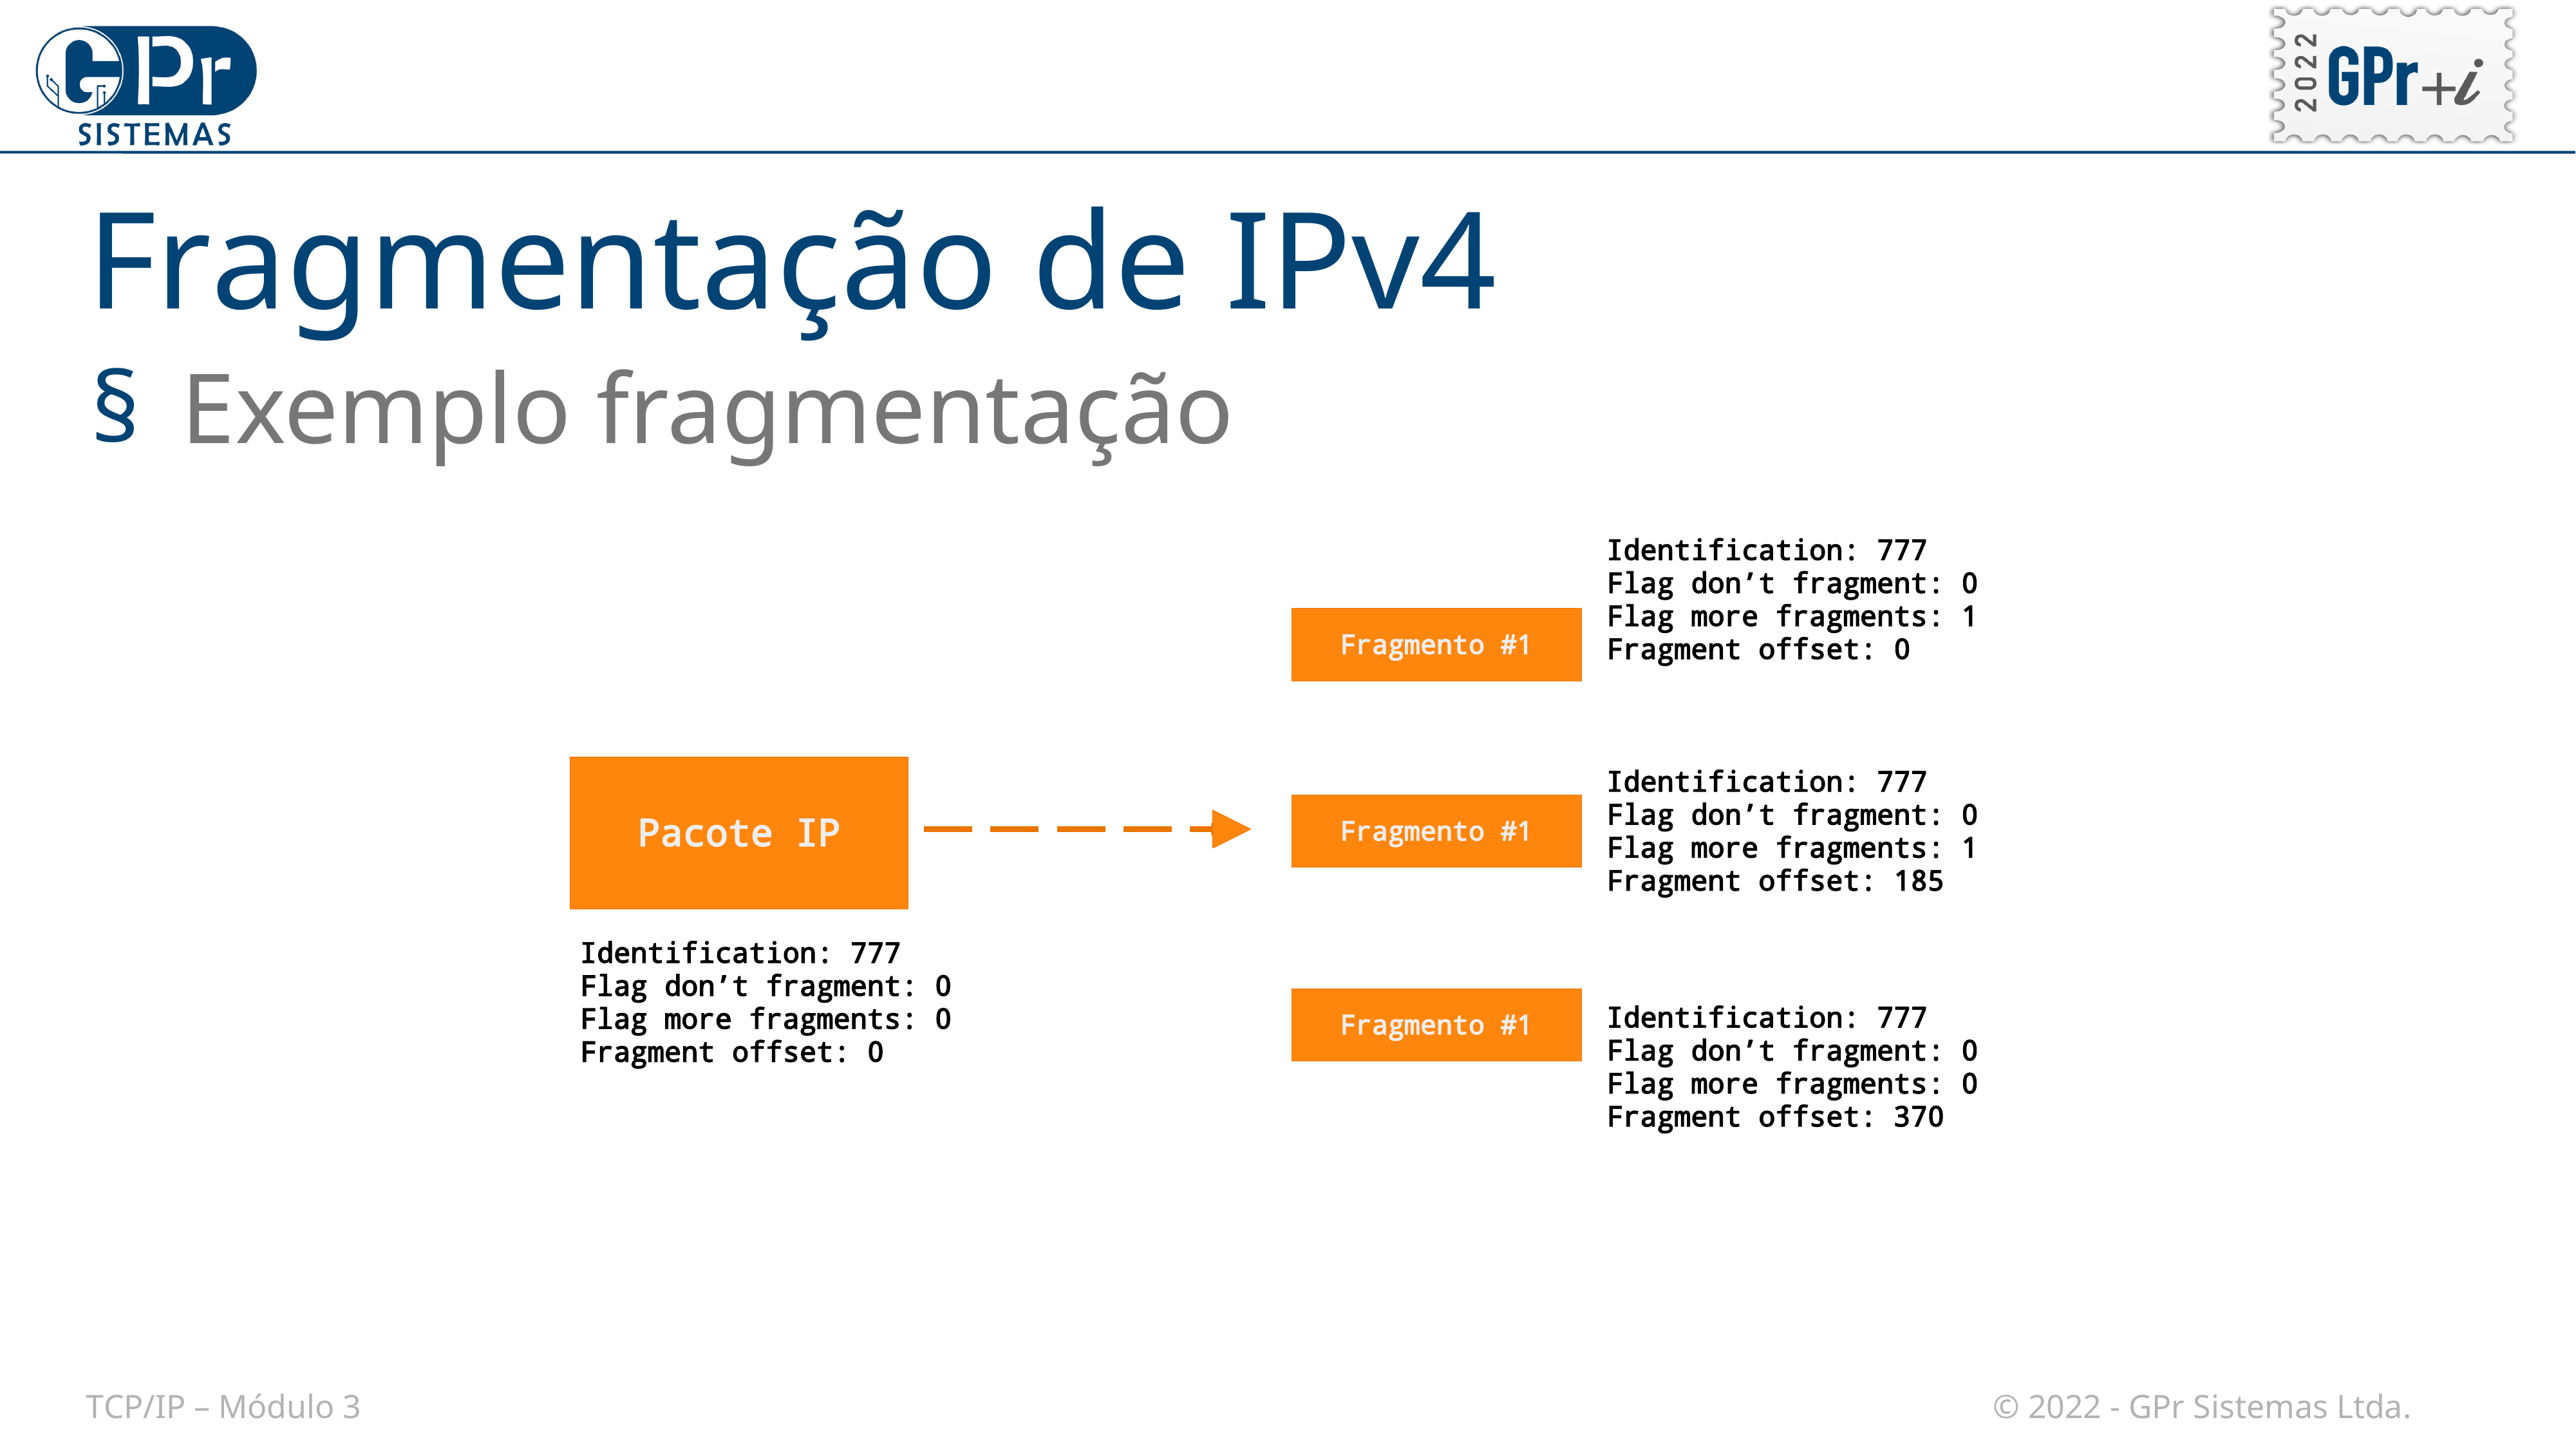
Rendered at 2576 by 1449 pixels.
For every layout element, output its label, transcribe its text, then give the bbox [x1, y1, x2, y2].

list Fragmentação de IPv4 [81, 169, 2496, 319]
text_box Fragmento #1 [1292, 608, 1582, 681]
text_box Identification: 777 Flag don’t fragment: 0 Flag more fragments: 0 Fragment offset: 370 [1597, 996, 2015, 1171]
text_box Identification: 777 Flag don’t fragment: 0 Flag more fragments: 0 Fragment offset: 0 [570, 931, 989, 1106]
text_box Identification: 777 Flag don’t fragment: 0 Flag more fragments: 1 Fragment offset: 0 [1597, 529, 2015, 704]
text_box [1212, 810, 1251, 848]
text_box Fragmento #1 [1292, 795, 1582, 867]
picture [2268, 4, 2519, 145]
text_box Pacote IP [570, 757, 908, 909]
text_box Identification: 777 Flag don’t fragment: 0 Flag more fragments: 1 Fragment offset: 185 [1597, 761, 2015, 936]
picture [34, 26, 257, 147]
text_box Fragmento #1 [1292, 989, 1582, 1061]
list Exemplo fragmentação [80, 319, 2496, 507]
